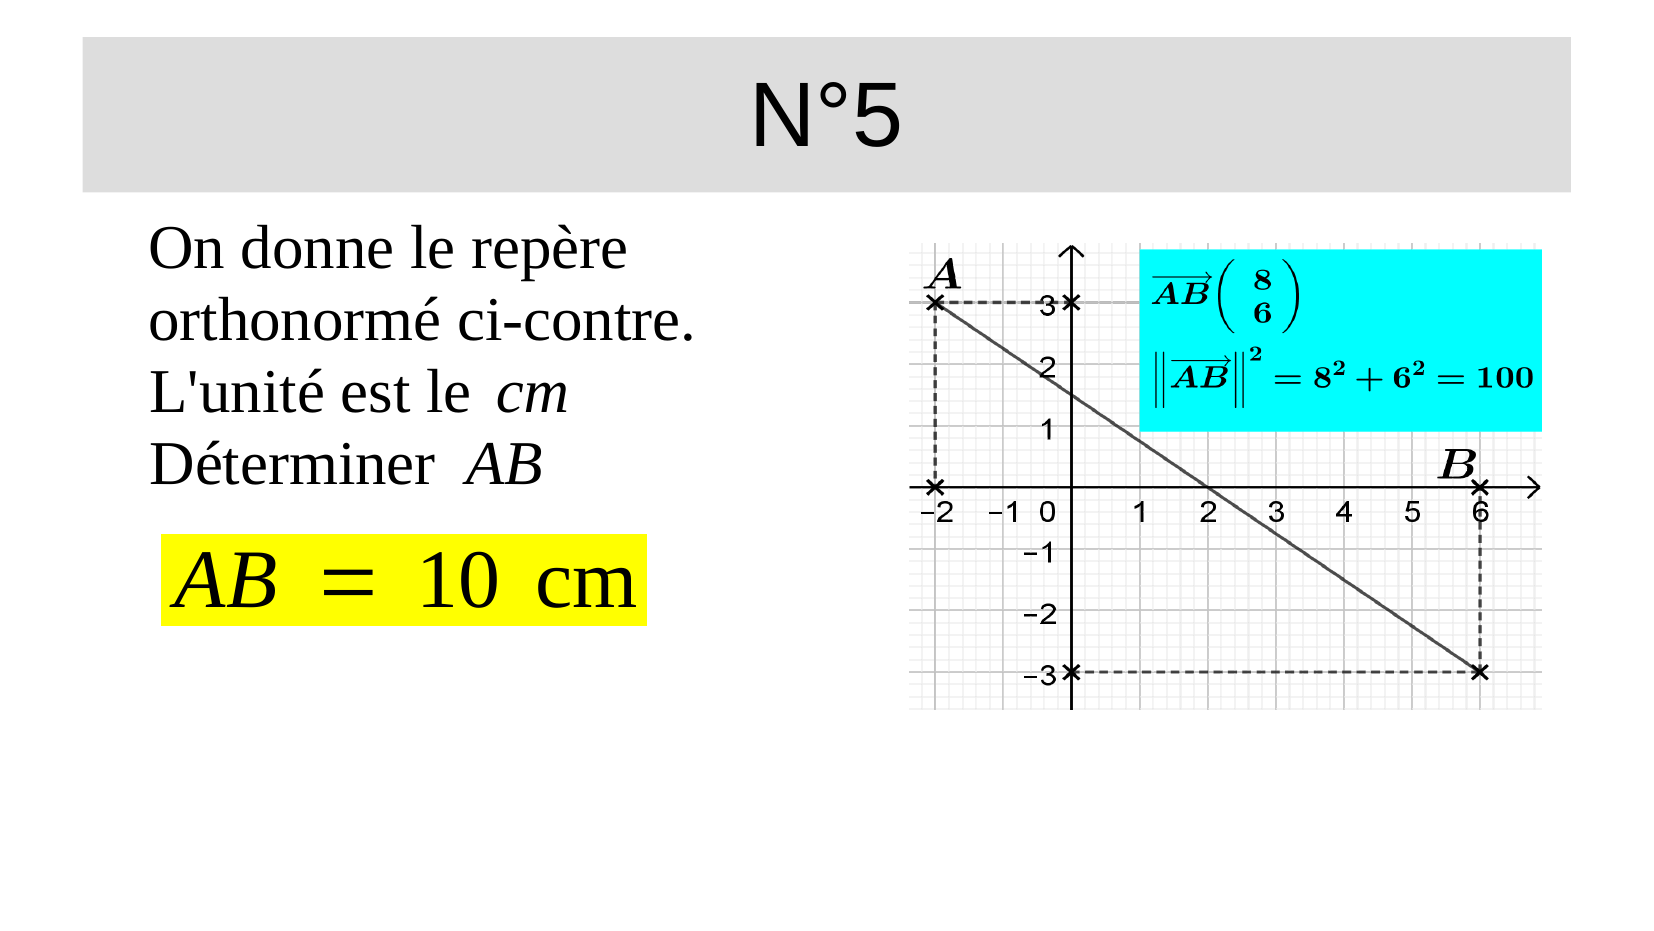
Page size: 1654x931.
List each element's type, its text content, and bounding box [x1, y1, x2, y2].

chart [141, 212, 721, 498]
picture [909, 243, 1542, 710]
chart [160, 533, 648, 626]
title N°5 [82, 37, 1571, 193]
